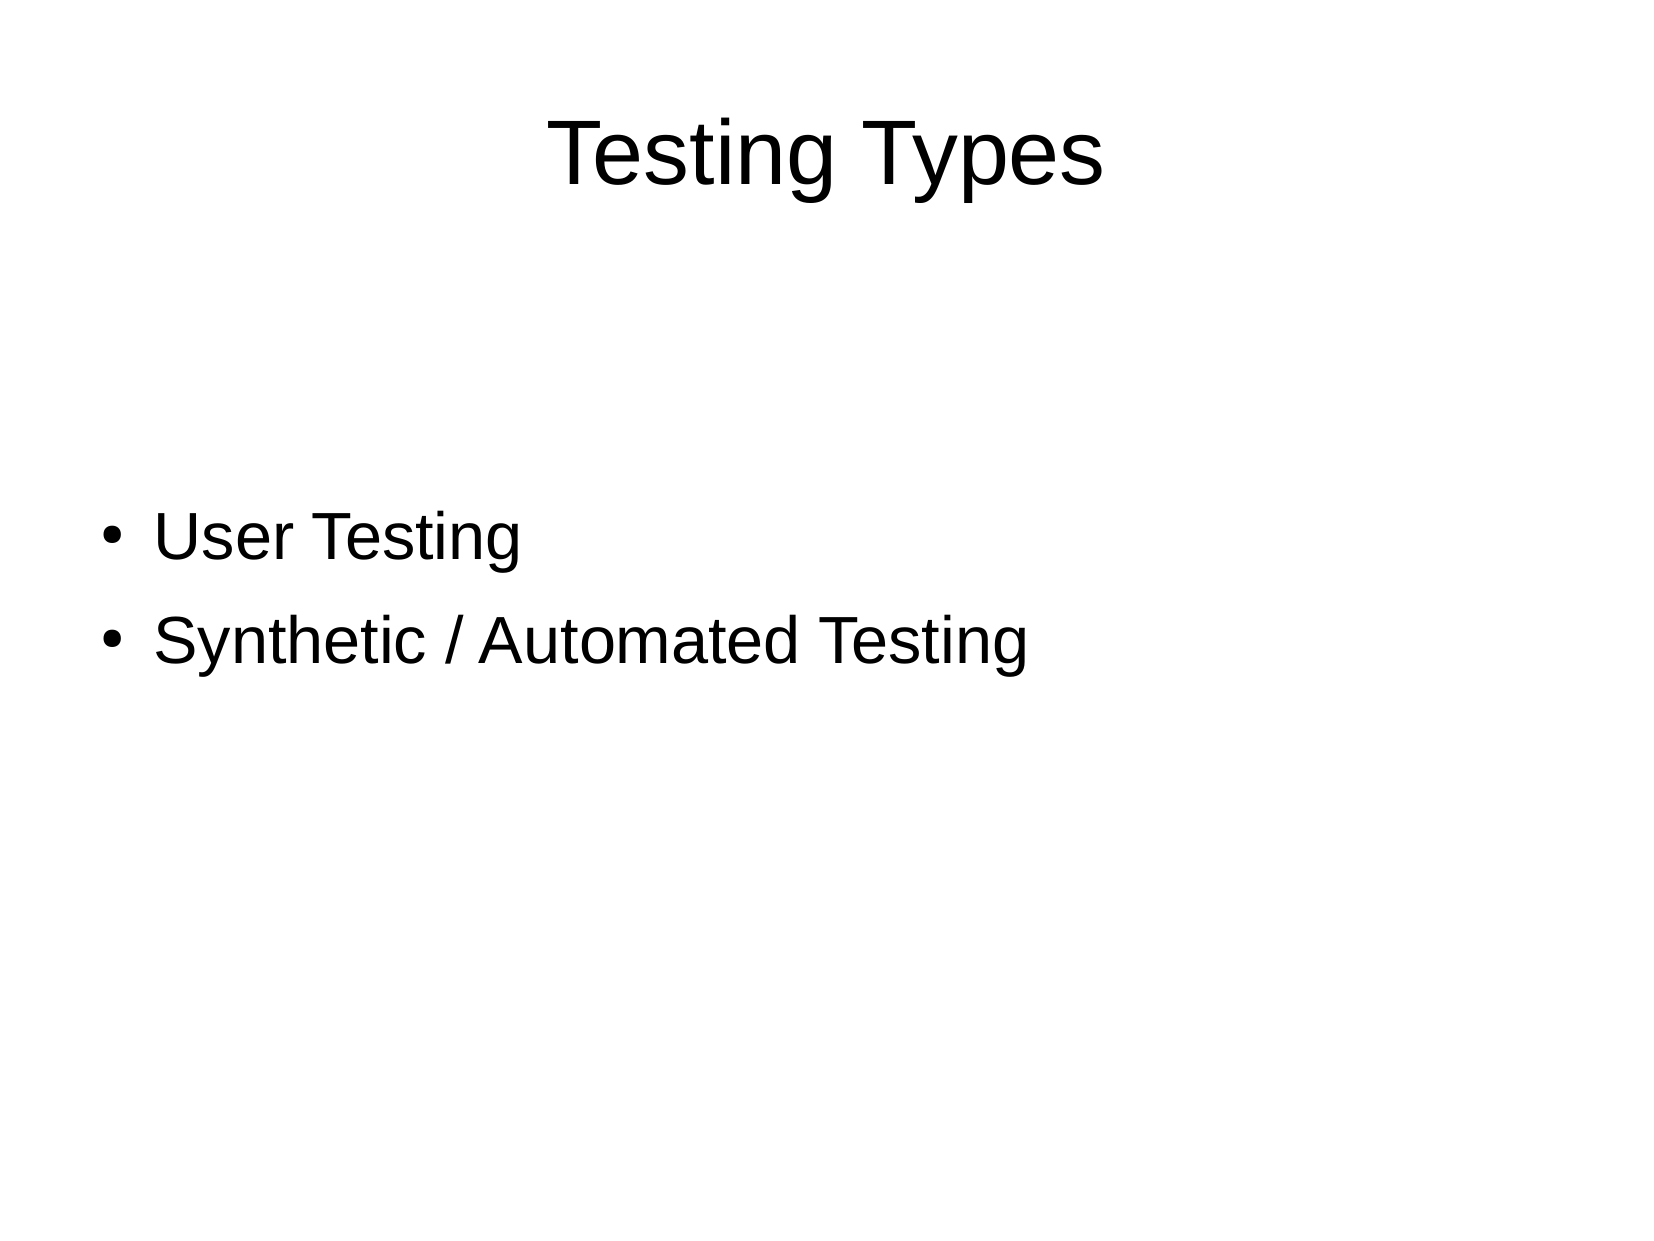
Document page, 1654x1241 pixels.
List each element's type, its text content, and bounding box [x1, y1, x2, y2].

list User Testing Synthetic / Automated Testing [82, 290, 1571, 1109]
title Testing Types [82, 49, 1571, 257]
